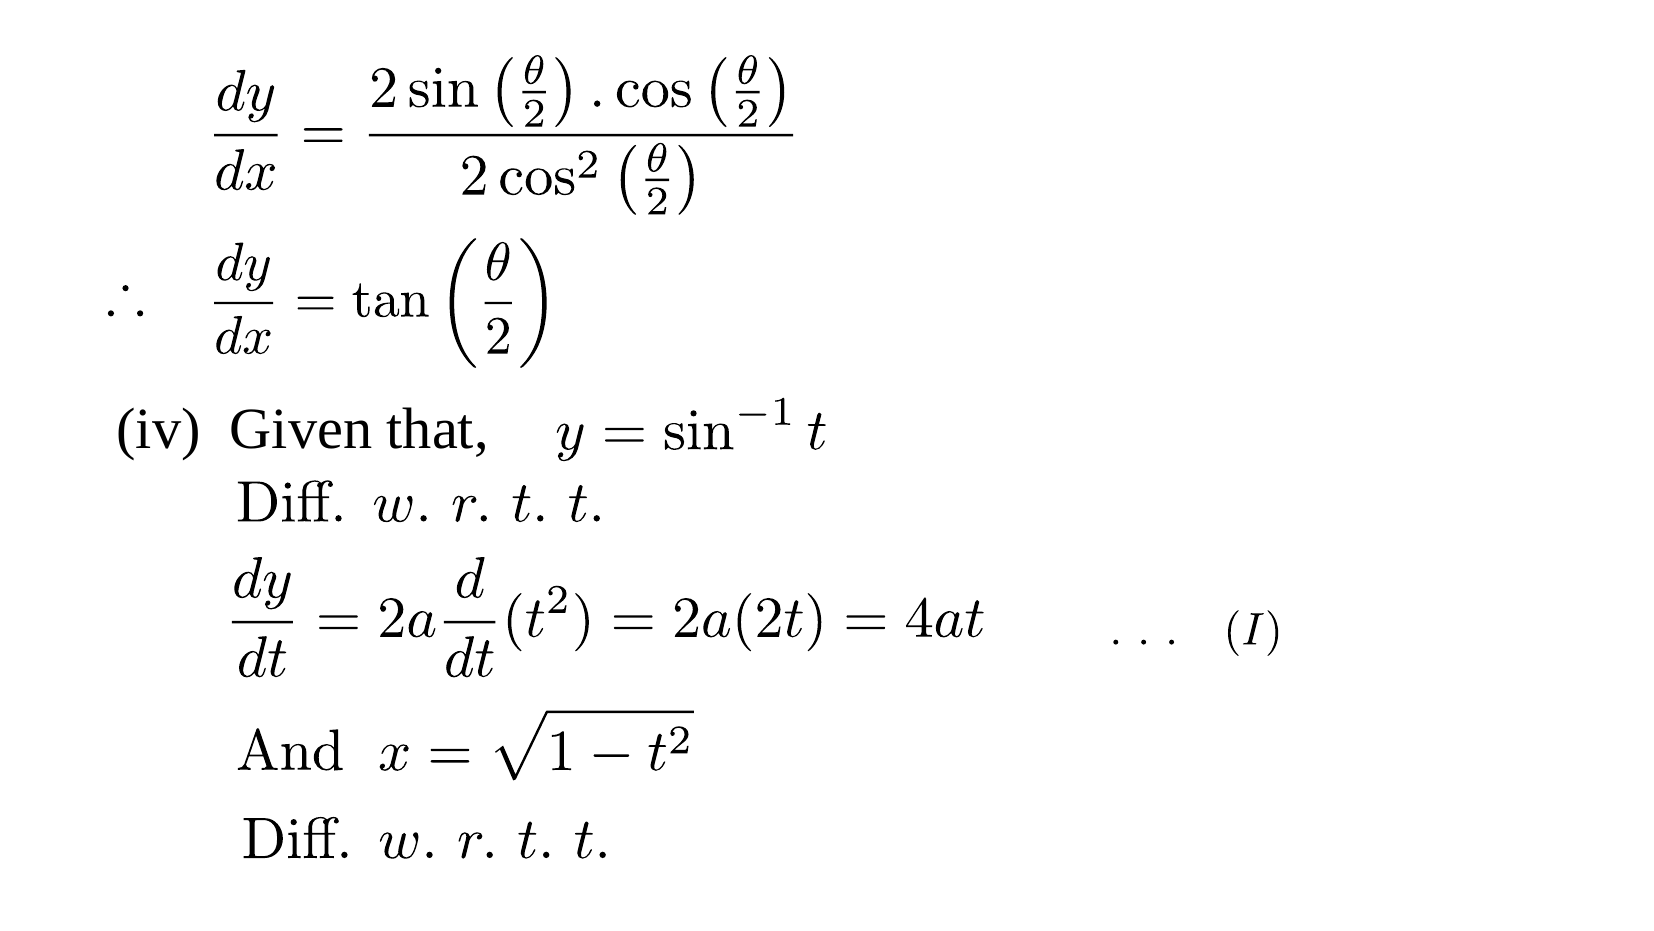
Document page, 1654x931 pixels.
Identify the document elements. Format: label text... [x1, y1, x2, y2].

text_box [1111, 610, 1279, 656]
text_box [214, 238, 547, 368]
text_box [243, 816, 606, 859]
title (iv) Given that, [42, 37, 1602, 886]
text_box [237, 728, 343, 771]
text_box [556, 397, 826, 462]
text_box [231, 557, 984, 678]
text_box [214, 55, 794, 215]
text_box [379, 710, 694, 781]
text_box [237, 480, 600, 523]
text_box [107, 285, 144, 317]
